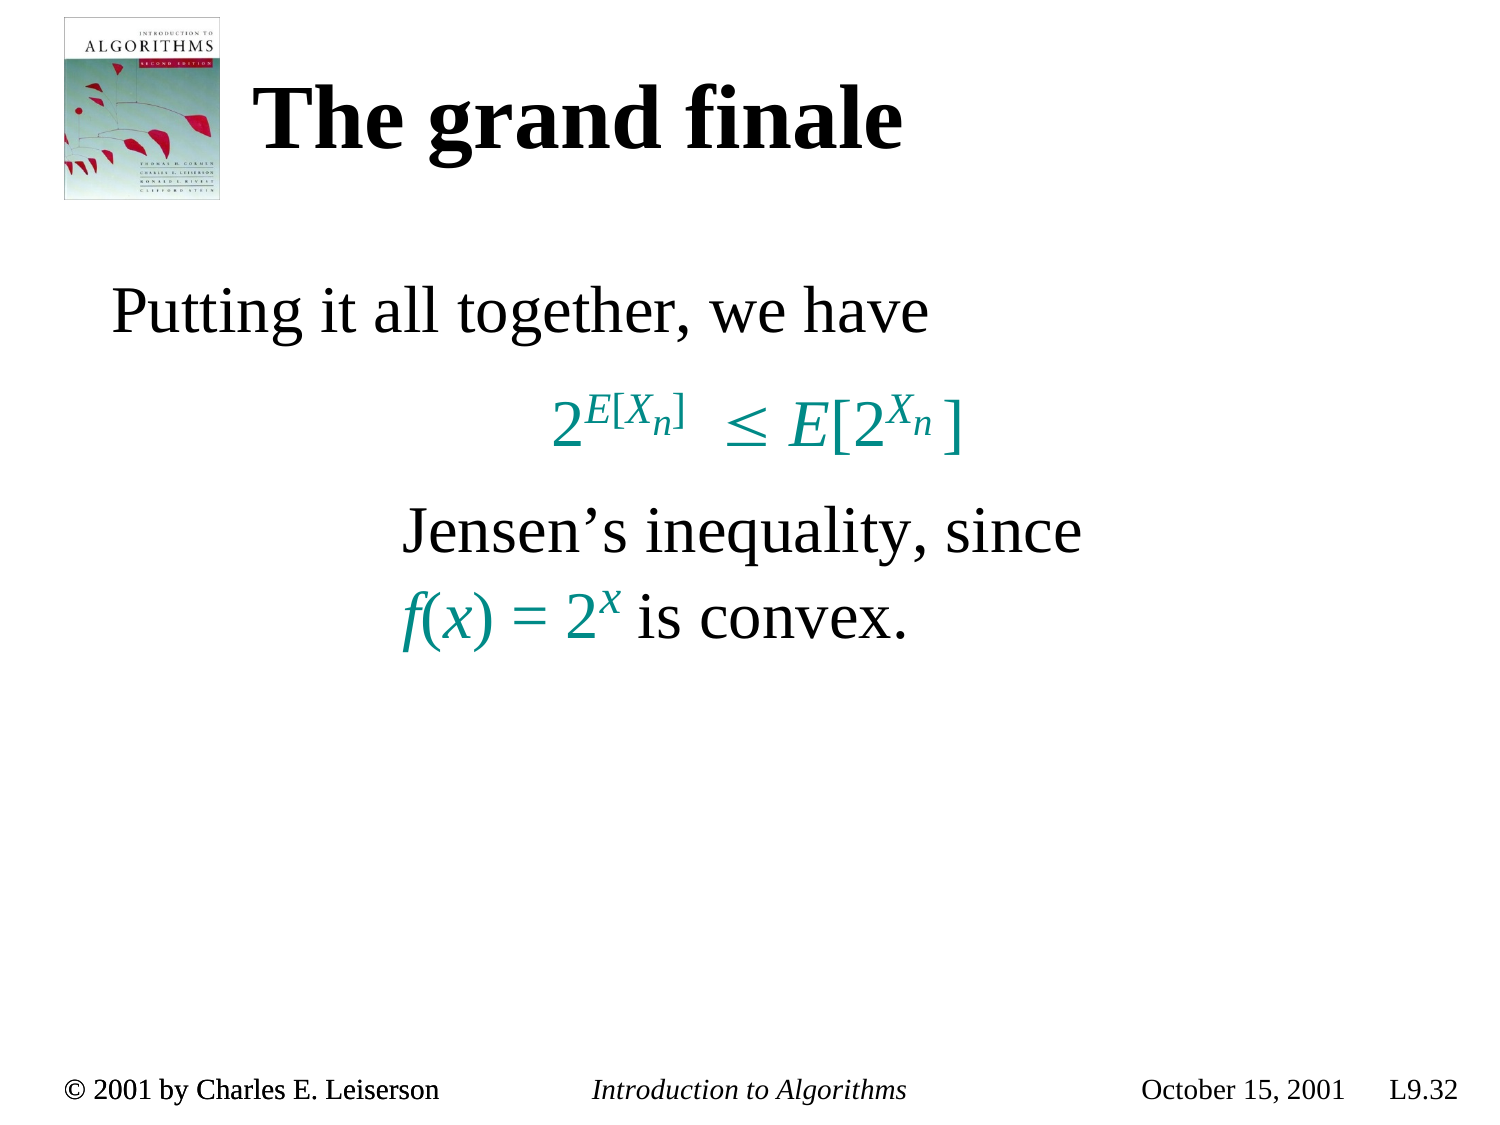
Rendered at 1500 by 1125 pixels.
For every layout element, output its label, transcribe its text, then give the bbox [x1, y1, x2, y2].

text_box 2E[Xn]  E[2Xn ] [536, 373, 980, 471]
text_box October 15, 2001 L9.<number> [1033, 1062, 1474, 1113]
text_box Putting it all together, we have [96, 258, 948, 354]
picture [64, 17, 220, 200]
text_box The grand finale [237, 24, 1476, 213]
text_box Jensen’s inequality, since f(x) = 2x is convex. [387, 487, 1113, 665]
text_box Introduction to Algorithms [577, 1062, 923, 1113]
